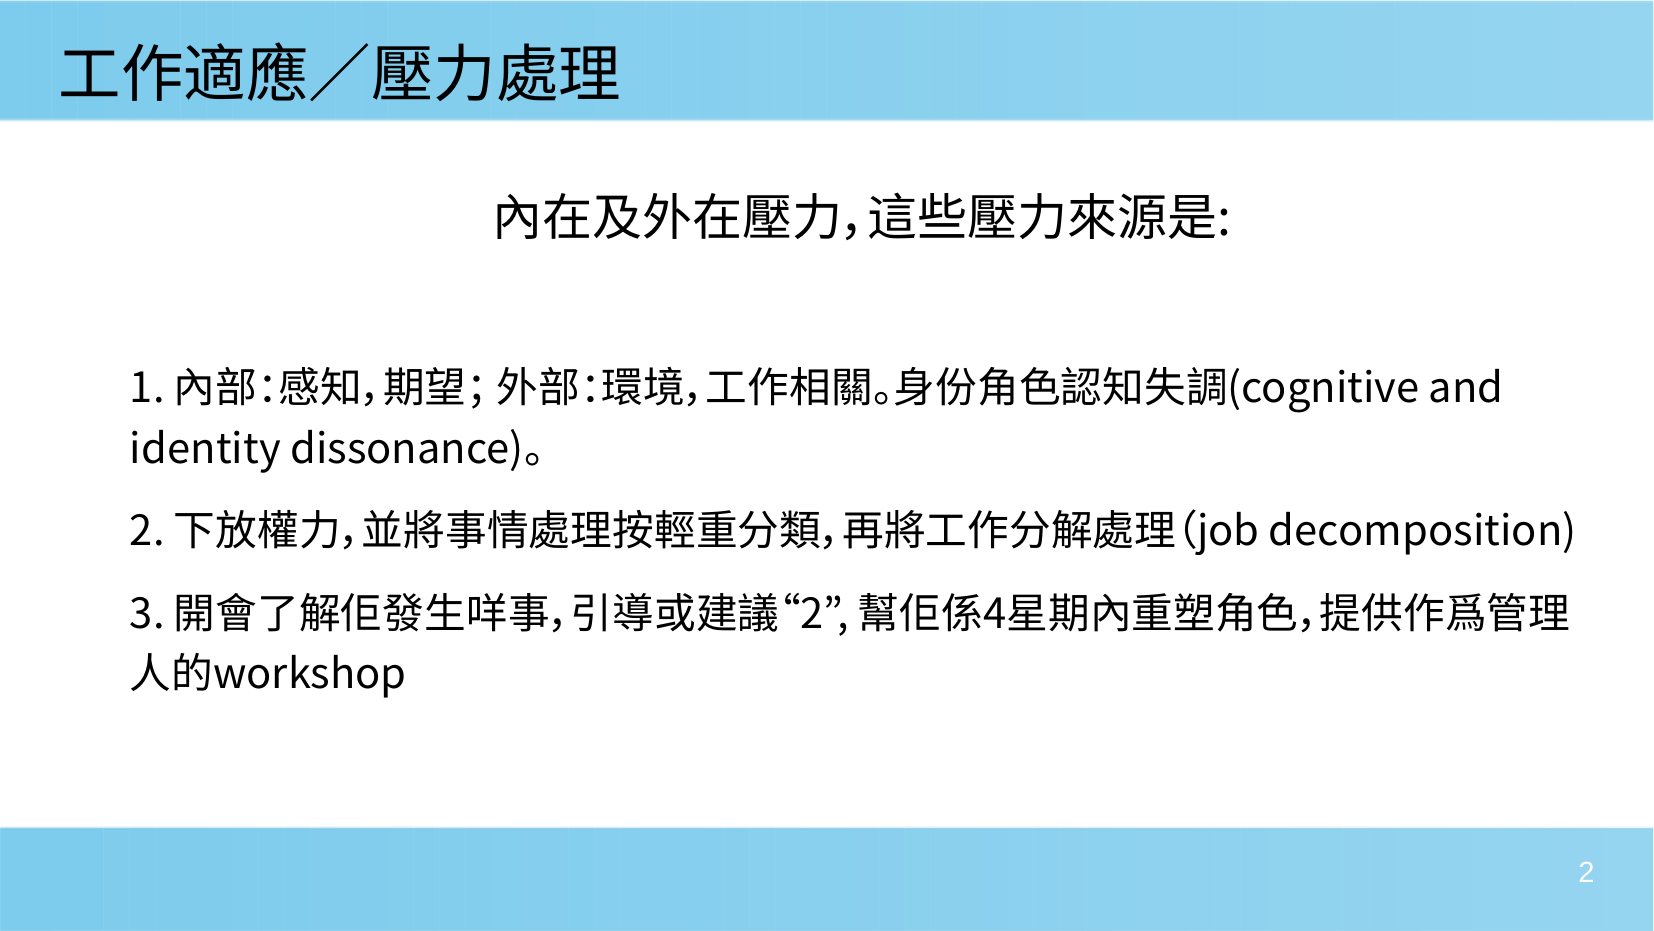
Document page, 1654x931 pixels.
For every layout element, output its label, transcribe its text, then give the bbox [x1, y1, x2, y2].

list 內在及外在壓力，這些壓力來源是: 1. 內部：感知，期望； 外部：環境，工作相關。身份角色認知失調(cognitive and identity dissonance)。 2. 下放權力，並將事情處理按輕重分類，再將工作分解處理（job decomposition) 3. 開會了解佢發生咩事，引導或建議“2”, 幫佢係4星期內重塑角色，提供作爲管理人的workshop [59, 177, 1595, 768]
title 工作適應／壓力處理 [59, 23, 1595, 115]
